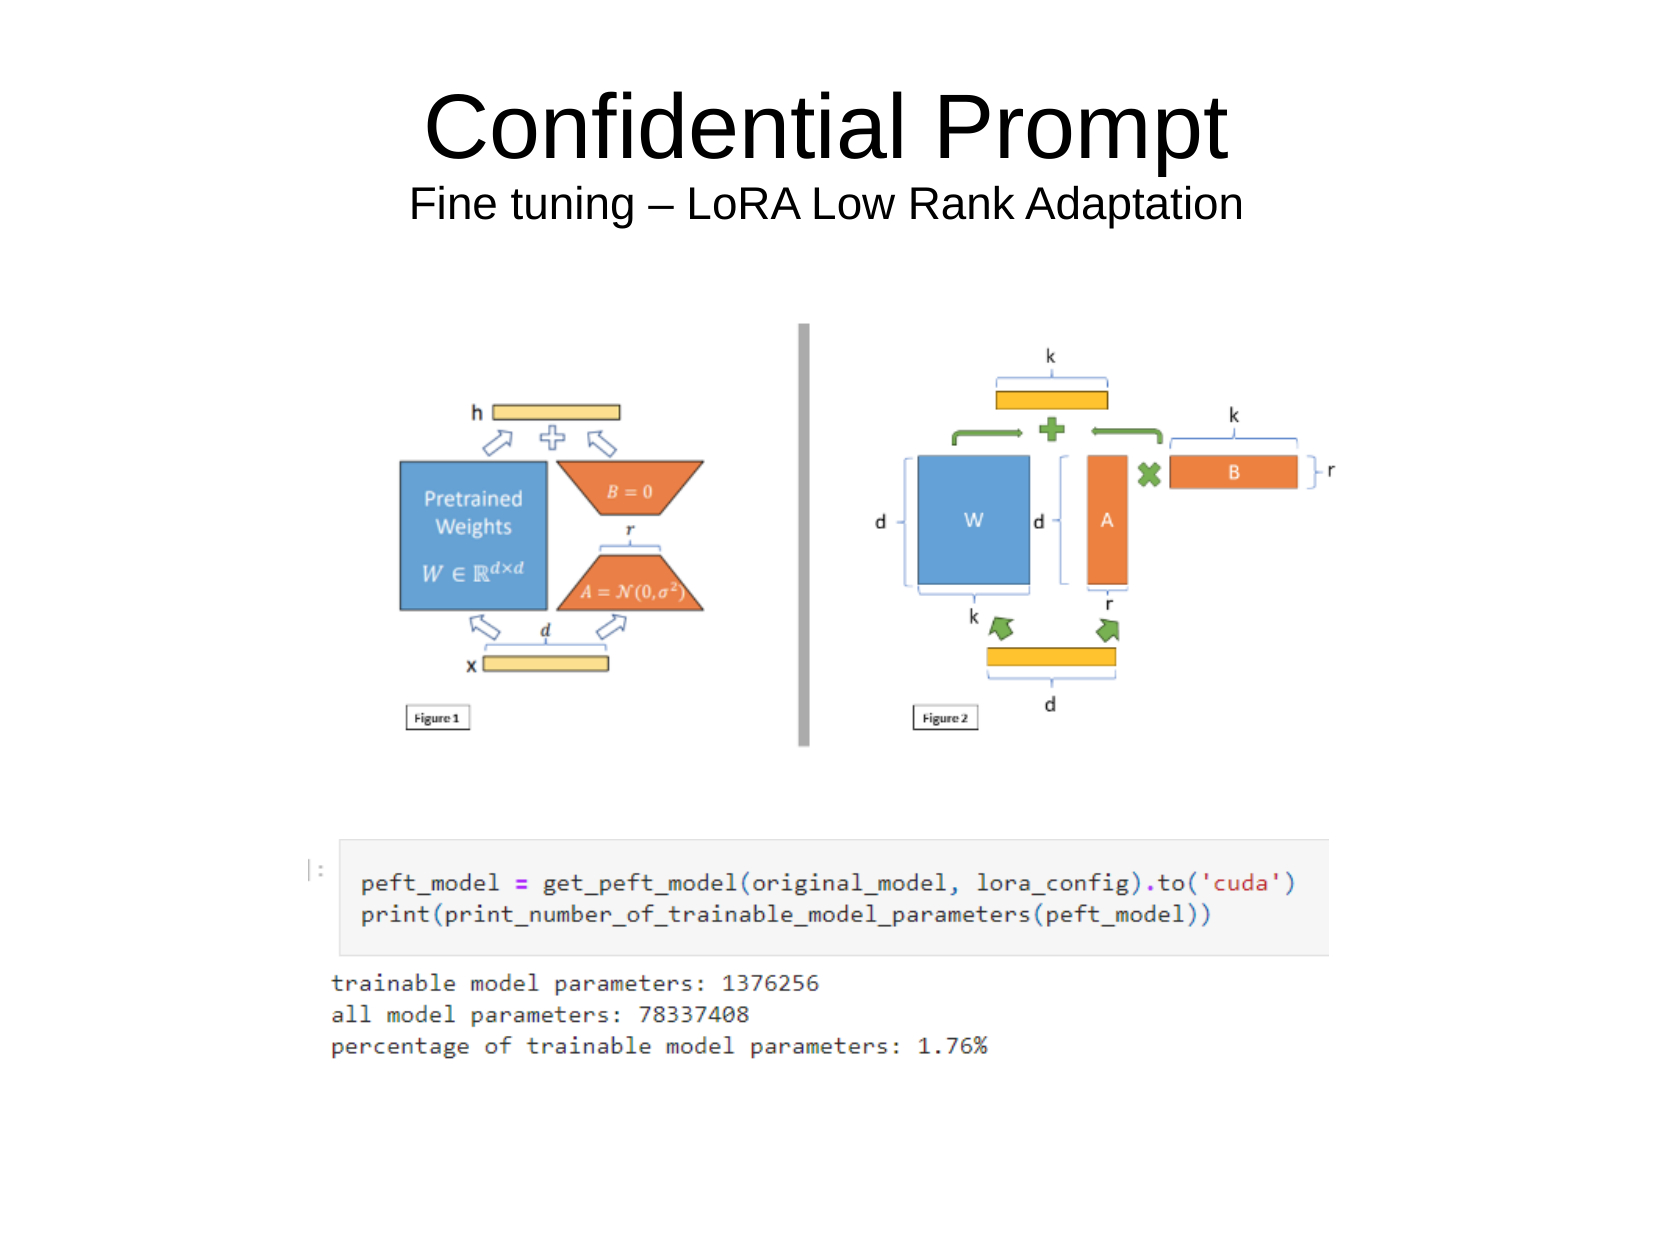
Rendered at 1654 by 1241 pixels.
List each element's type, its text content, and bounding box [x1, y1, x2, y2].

title Confidential Prompt Fine tuning – LoRA Low Rank Adaptation [82, 49, 1571, 257]
picture [308, 839, 1329, 1093]
picture [342, 291, 1359, 768]
